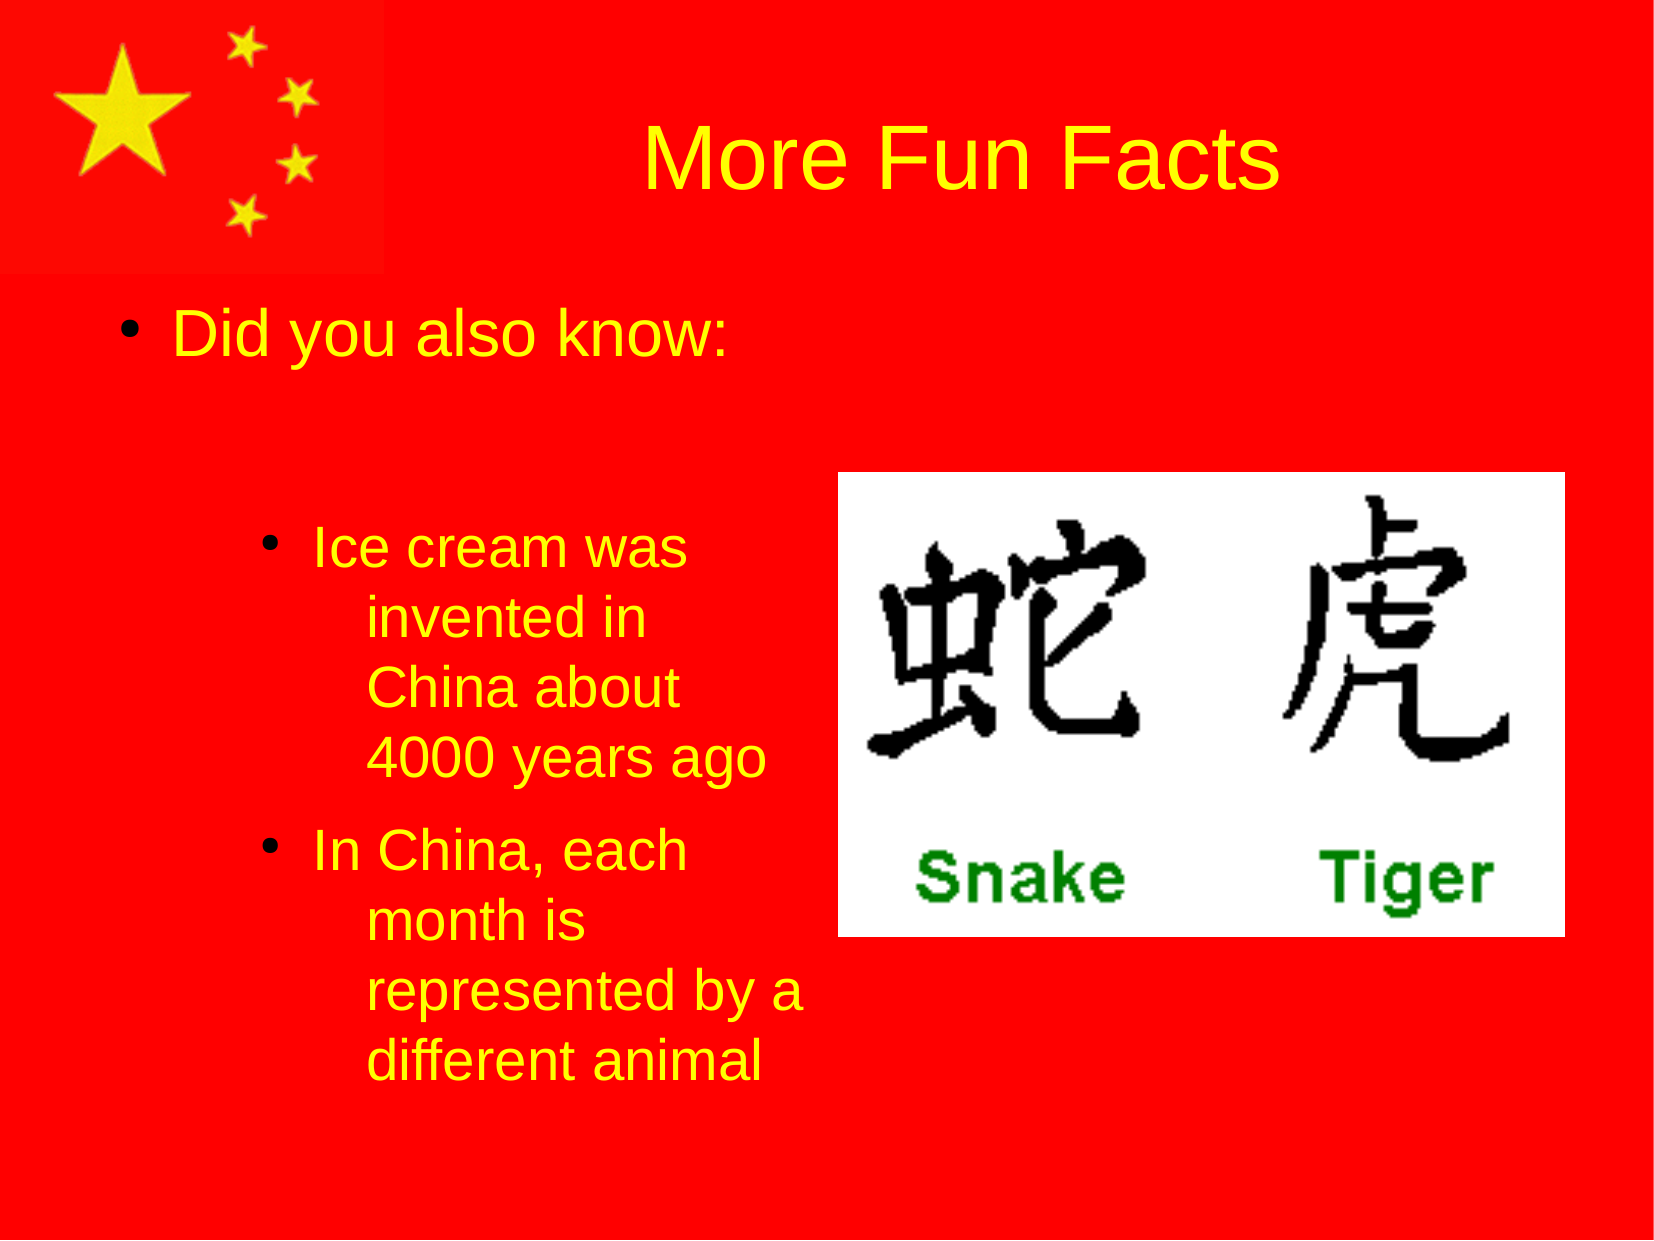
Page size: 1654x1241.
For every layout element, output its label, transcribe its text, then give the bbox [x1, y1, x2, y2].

list Did you also know: Ice cream was invented in China about 4000 years ago In China, each month is represented by a different animal [82, 290, 809, 1109]
picture [838, 472, 1565, 937]
title More Fun Facts [354, 49, 1571, 257]
